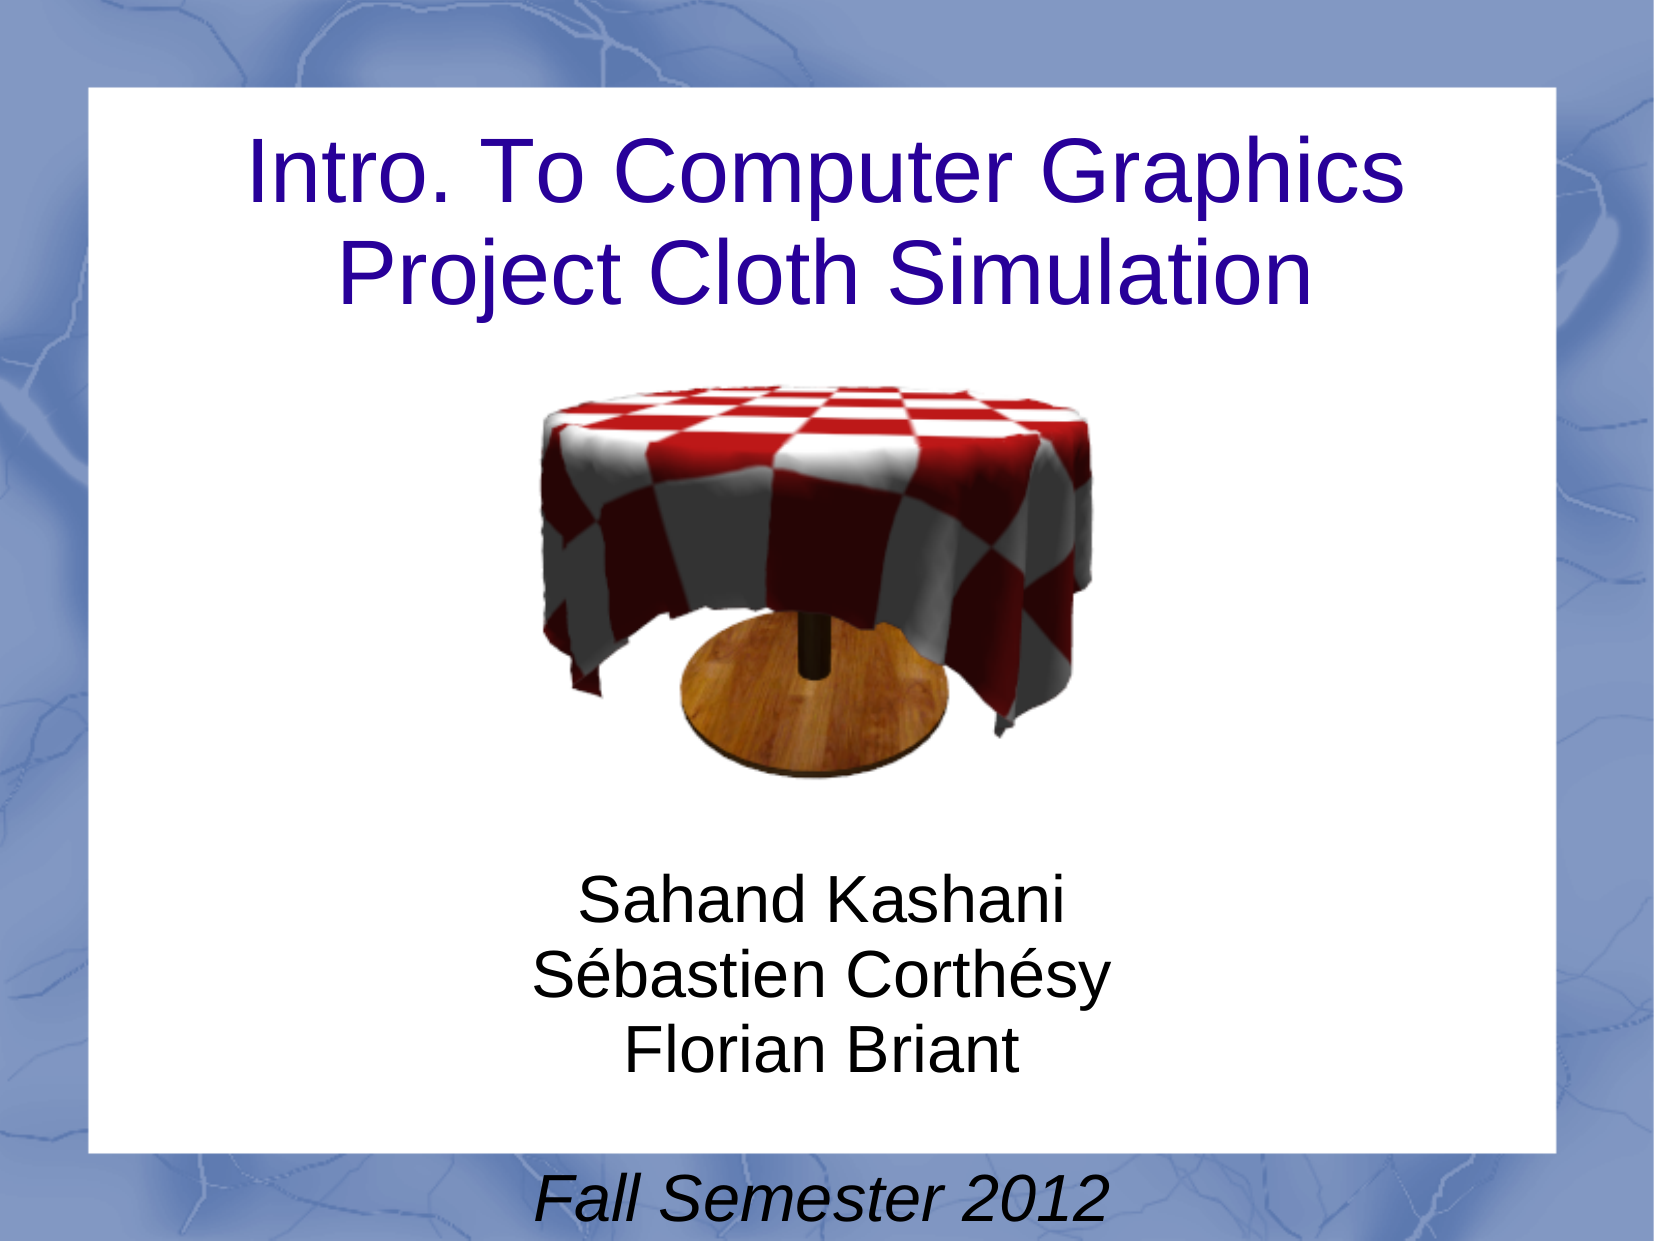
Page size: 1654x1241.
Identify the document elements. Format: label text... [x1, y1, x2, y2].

picture [0, 0, 1654, 1241]
title Intro. To Computer Graphics Project Cloth Simulation [82, 118, 1571, 326]
subtitle Sahand Kashani Sébastien Corthésy Florian Briant Fall Semester 2012 [88, 862, 1556, 1237]
